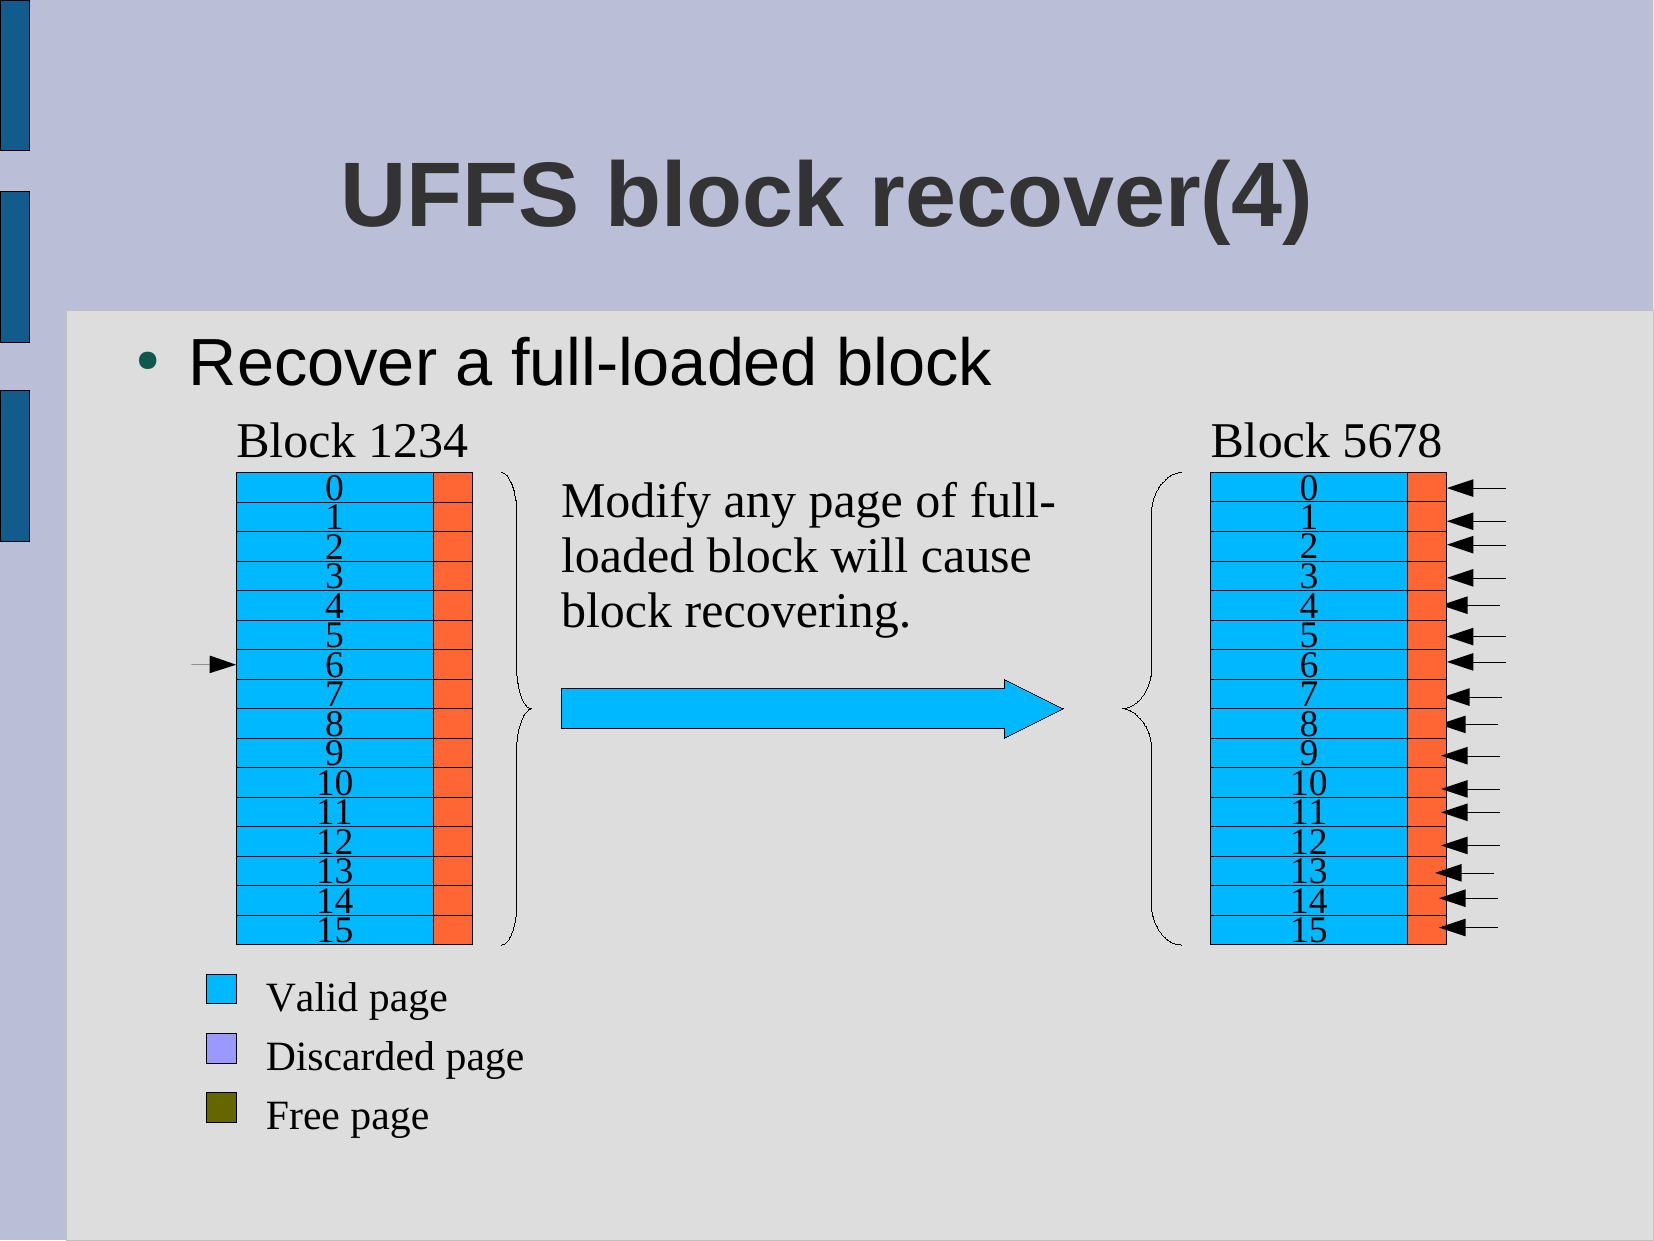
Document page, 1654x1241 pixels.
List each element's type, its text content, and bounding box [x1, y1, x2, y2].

text_box 11 [236, 797, 433, 826]
text_box Block 1234 [236, 413, 473, 470]
text_box [433, 472, 473, 945]
text_box 5 [1210, 620, 1407, 649]
text_box [1407, 472, 1447, 945]
text_box 4 [236, 590, 433, 620]
text_box Block 5678 [1210, 413, 1447, 470]
text_box 13 [236, 856, 433, 885]
text_box 10 [236, 768, 433, 797]
text_box 1 [1210, 502, 1407, 531]
text_box 14 [236, 885, 433, 915]
text_box 2 [1210, 531, 1407, 561]
text_box 9 [236, 738, 433, 768]
text_box 8 [1210, 708, 1407, 738]
text_box Free page [265, 1092, 591, 1140]
title UFFS block recover(4) [121, 91, 1534, 299]
text_box [206, 974, 237, 1004]
text_box 6 [1210, 649, 1407, 679]
text_box 3 [236, 561, 433, 590]
text_box 15 [236, 915, 433, 945]
text_box 13 [1210, 856, 1407, 885]
text_box 2 [236, 531, 433, 561]
text_box 14 [1210, 885, 1407, 915]
text_box 11 [1210, 797, 1407, 826]
text_box 6 [236, 649, 433, 679]
text_box 7 [236, 679, 433, 708]
text_box 8 [236, 708, 433, 738]
text_box 5 [236, 620, 433, 649]
text_box [206, 1033, 237, 1064]
text_box 10 [1210, 768, 1407, 797]
text_box [561, 680, 1064, 739]
text_box 0 [1210, 472, 1407, 502]
text_box Discarded page [265, 1033, 650, 1081]
text_box 4 [1210, 590, 1407, 620]
text_box 9 [1210, 738, 1407, 768]
text_box [206, 1092, 237, 1123]
text_box 7 [1210, 679, 1407, 708]
text_box 12 [236, 826, 433, 856]
text_box 15 [1210, 915, 1407, 945]
text_box 0 [236, 472, 433, 503]
text_box 3 [1210, 561, 1407, 590]
list Recover a full-loaded block [118, 324, 1531, 423]
text_box 12 [1210, 826, 1407, 856]
text_box 1 [236, 503, 433, 531]
text_box Modify any page of full-loaded block will cause block recovering. [561, 472, 1093, 680]
text_box Valid page [265, 974, 621, 1022]
